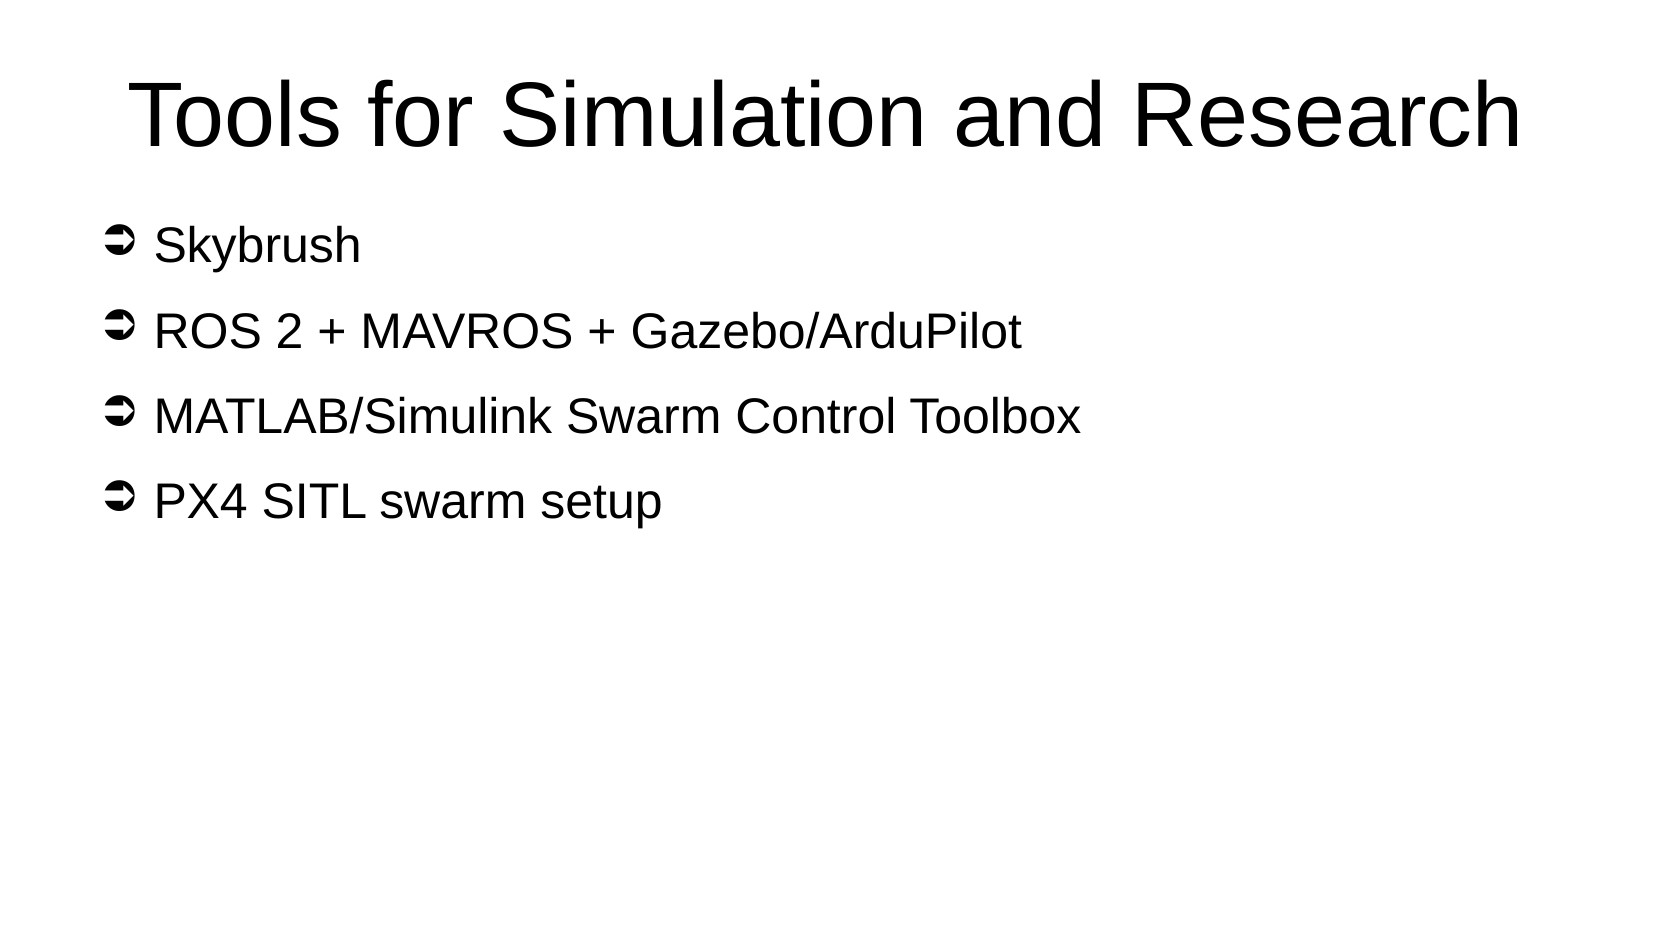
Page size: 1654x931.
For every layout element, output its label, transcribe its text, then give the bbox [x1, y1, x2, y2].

list Skybrush ROS 2 + MAVROS + Gazebo/ArduPilot MATLAB/Simulink Swarm Control Toolbox PX4 SITL swarm setup [82, 217, 1571, 758]
title Tools for Simulation and Research [82, 37, 1571, 193]
